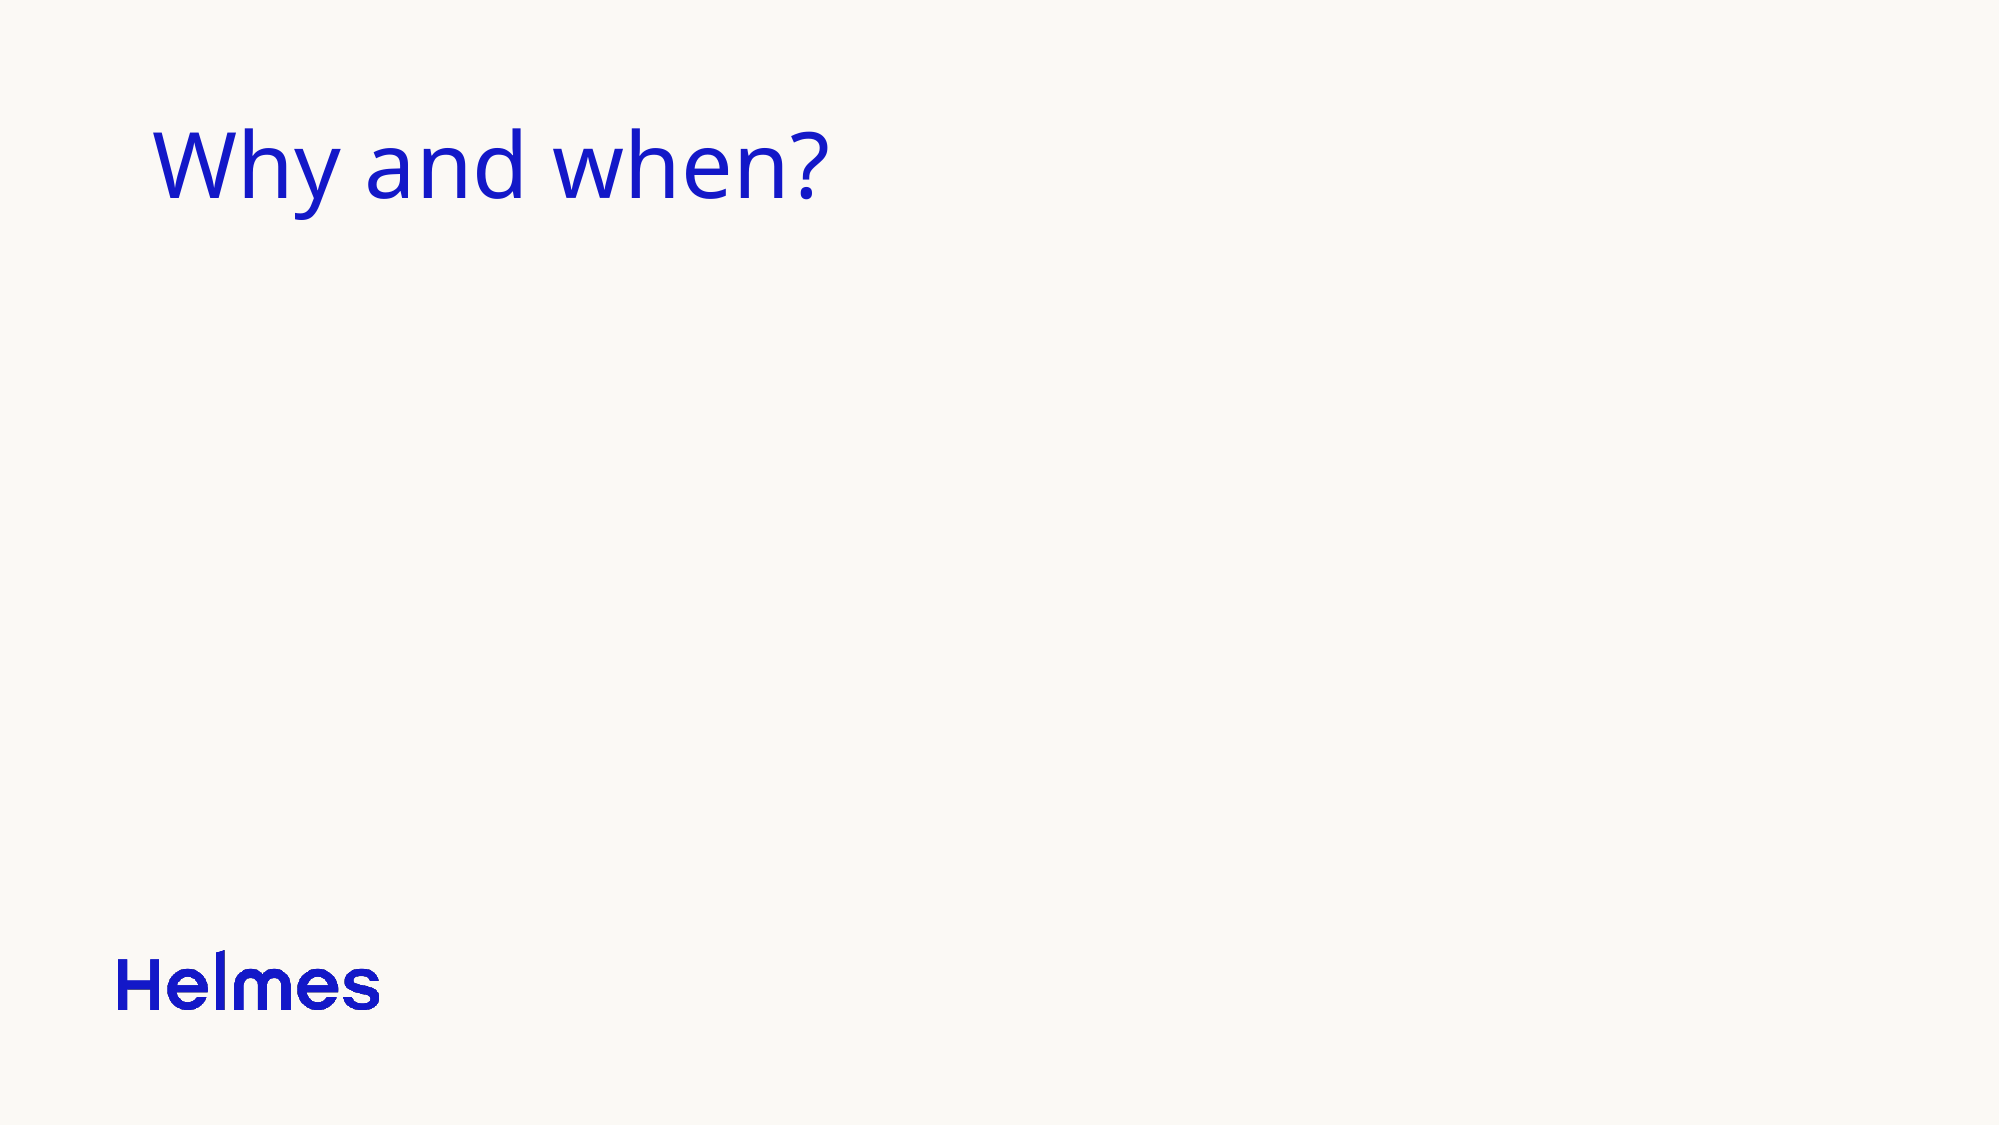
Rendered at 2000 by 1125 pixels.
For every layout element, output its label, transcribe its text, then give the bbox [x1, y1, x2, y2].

picture [118, 950, 379, 1010]
text_box Why and when? [137, 59, 1862, 277]
